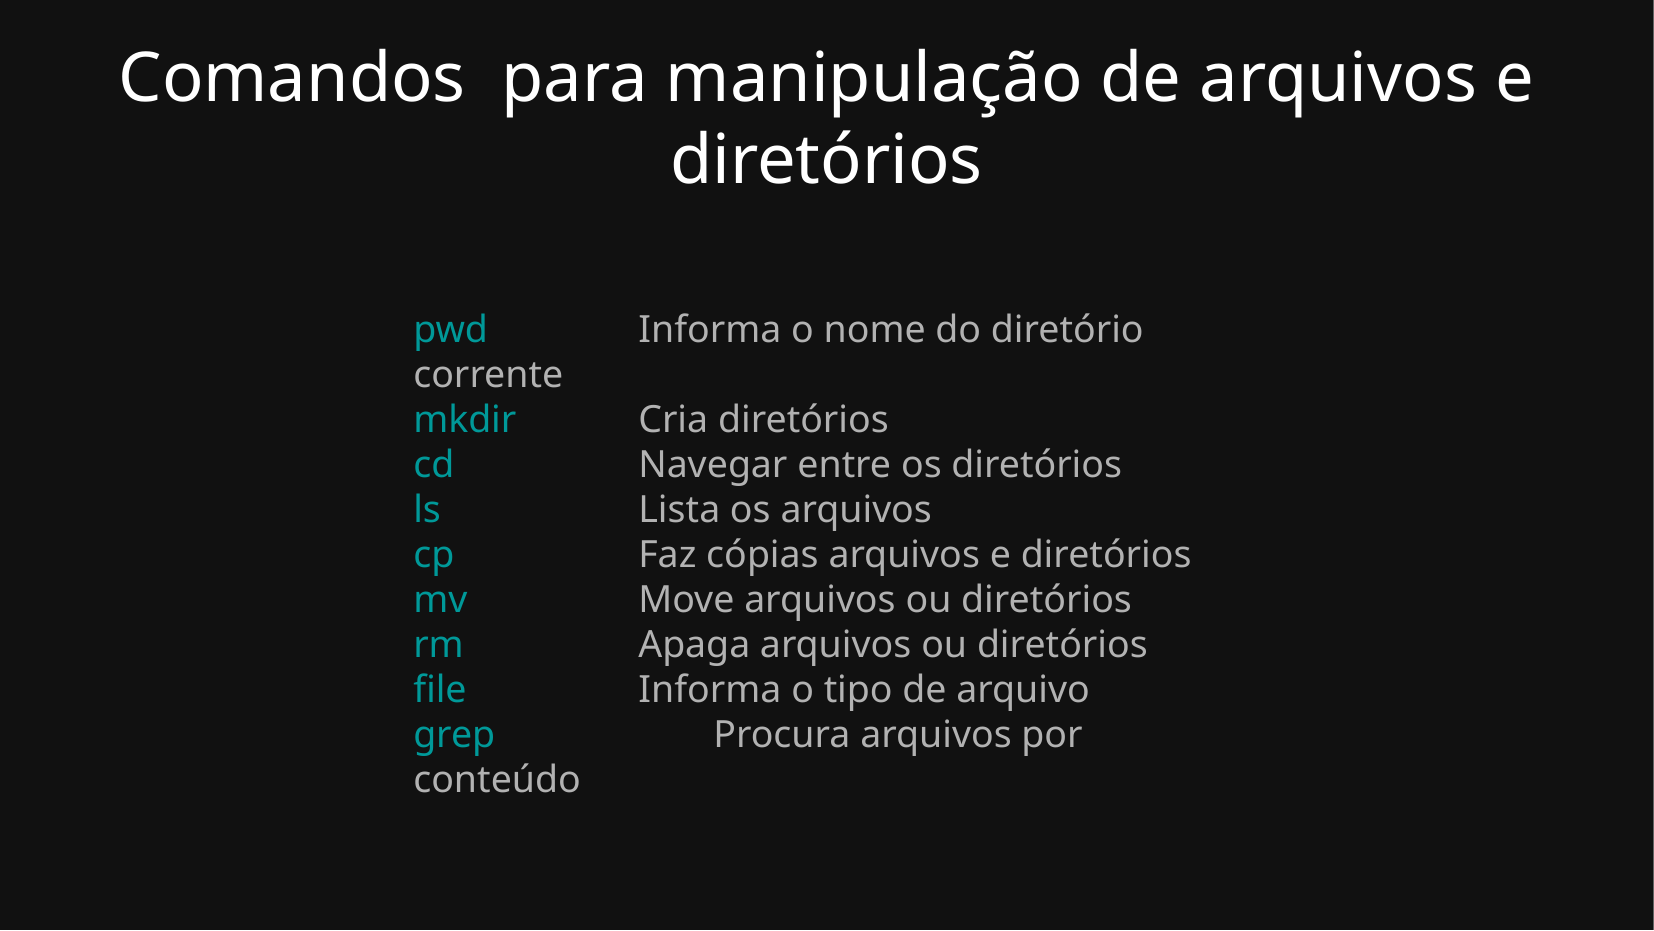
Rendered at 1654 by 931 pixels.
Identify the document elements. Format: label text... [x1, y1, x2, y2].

text_box pwd Informa o nome do diretório corrente mkdir Cria diretórios cd Navegar entre os diretórios ls Lista os arquivos cp Faz cópias arquivos e diretórios mv Move arquivos ou diretórios rm Apaga arquivos ou diretórios file Informa o tipo de arquivo grep Procura arquivos por conteúdo [398, 297, 1255, 753]
text_box Comandos para manipulação de arquivos e diretórios [82, 34, 1571, 196]
